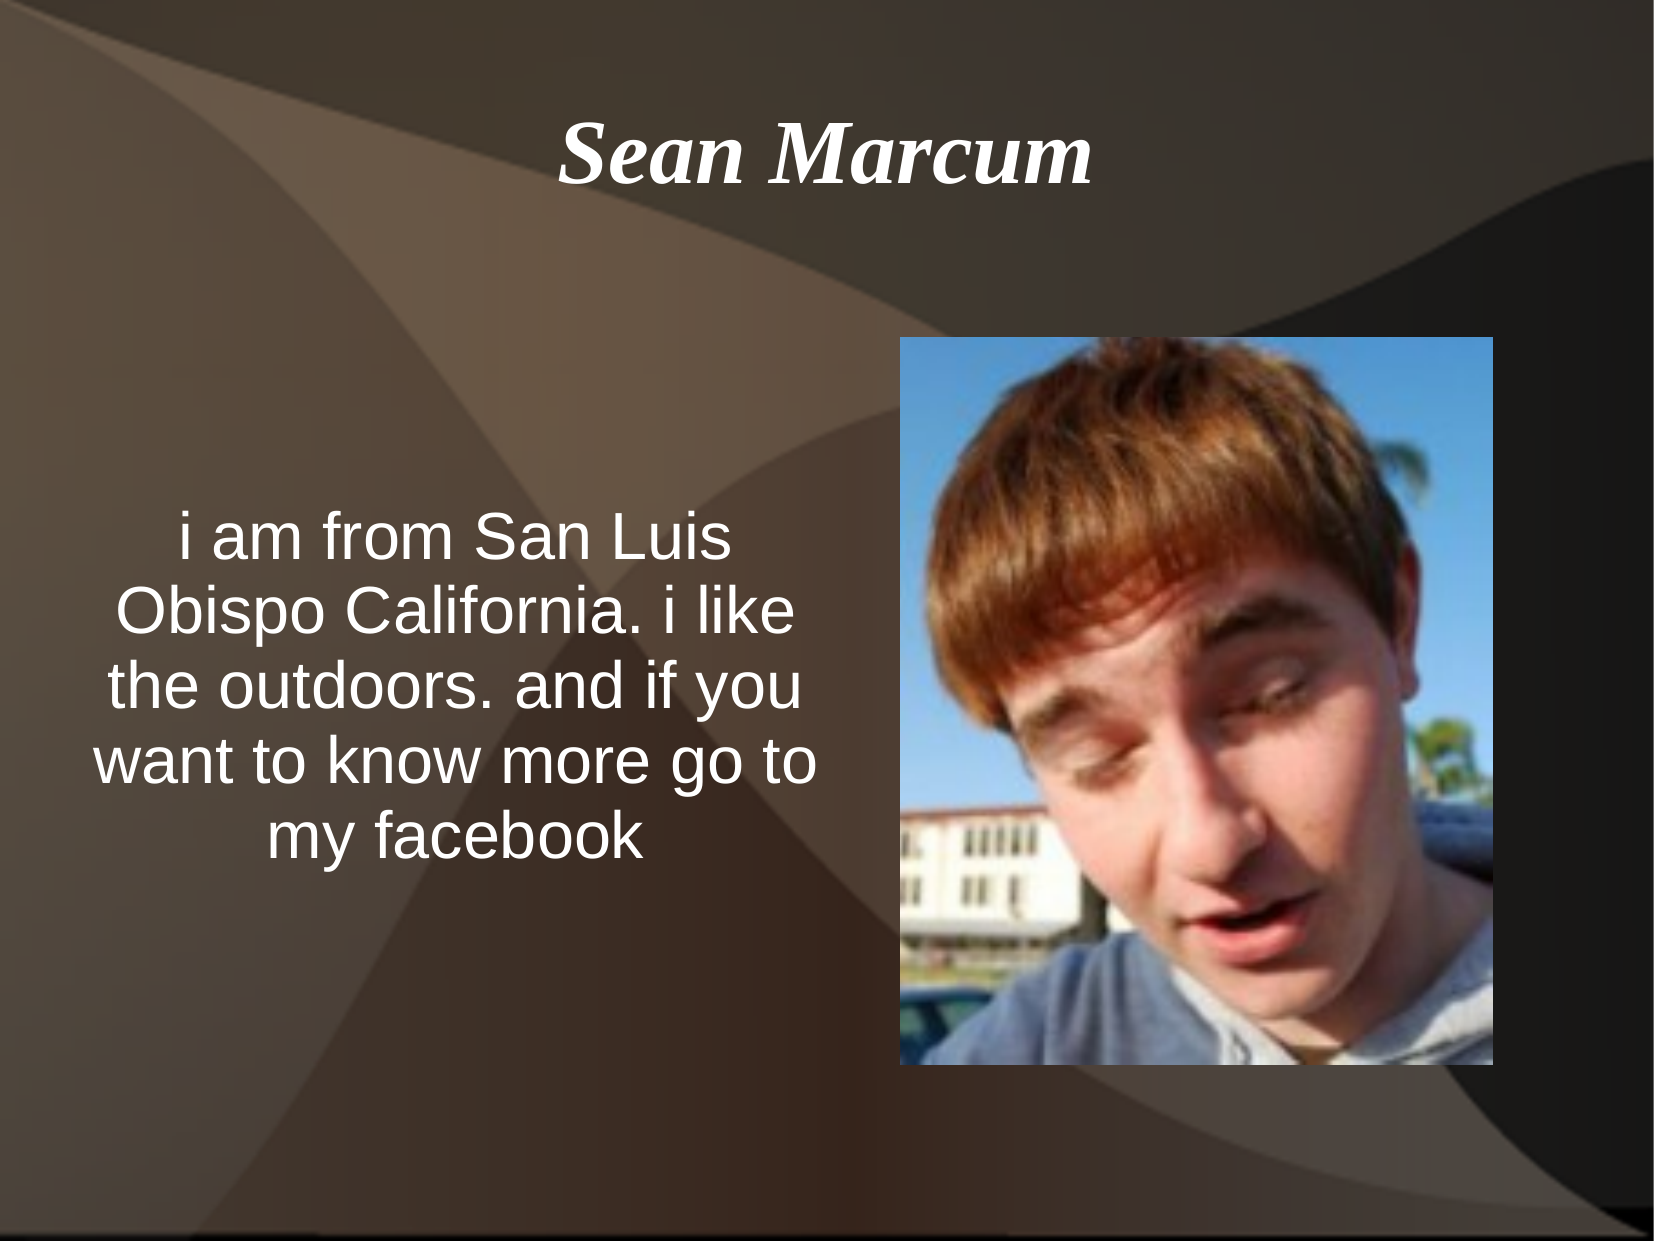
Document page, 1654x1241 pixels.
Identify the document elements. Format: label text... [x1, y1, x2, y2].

title Sean Marcum [82, 56, 1571, 250]
subtitle i am from San Luis Obispo California. i like the outdoors. and if you want to know more go to my facebook [86, 283, 826, 1088]
picture [0, 0, 1654, 1241]
